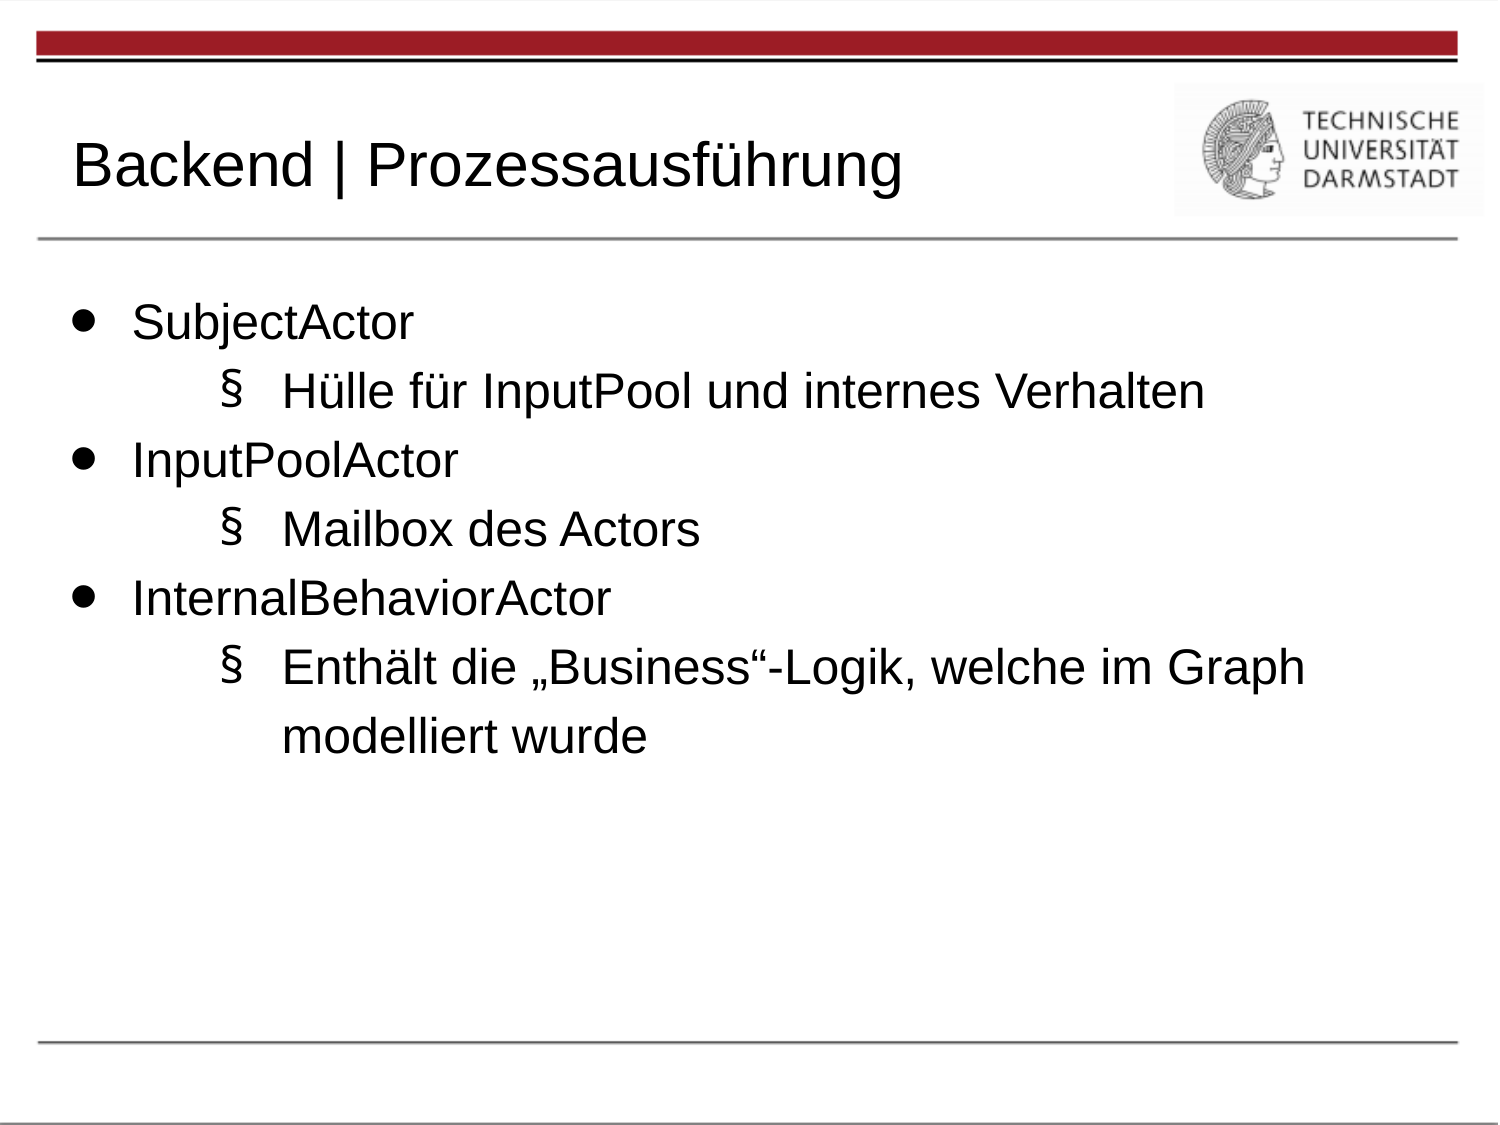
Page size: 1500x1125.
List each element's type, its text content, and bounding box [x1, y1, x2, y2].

text_box Backend | Prozessausführung [57, 109, 1131, 213]
text_box SubjectActor Hülle für InputPool und internes Verhalten InputPoolActor Mailbox des Actors InternalBehaviorActor Enthält die „Business“-Logik, welche im Graph modelliert wurde [41, 265, 1457, 884]
text_box [0, 0, 1498, 1125]
